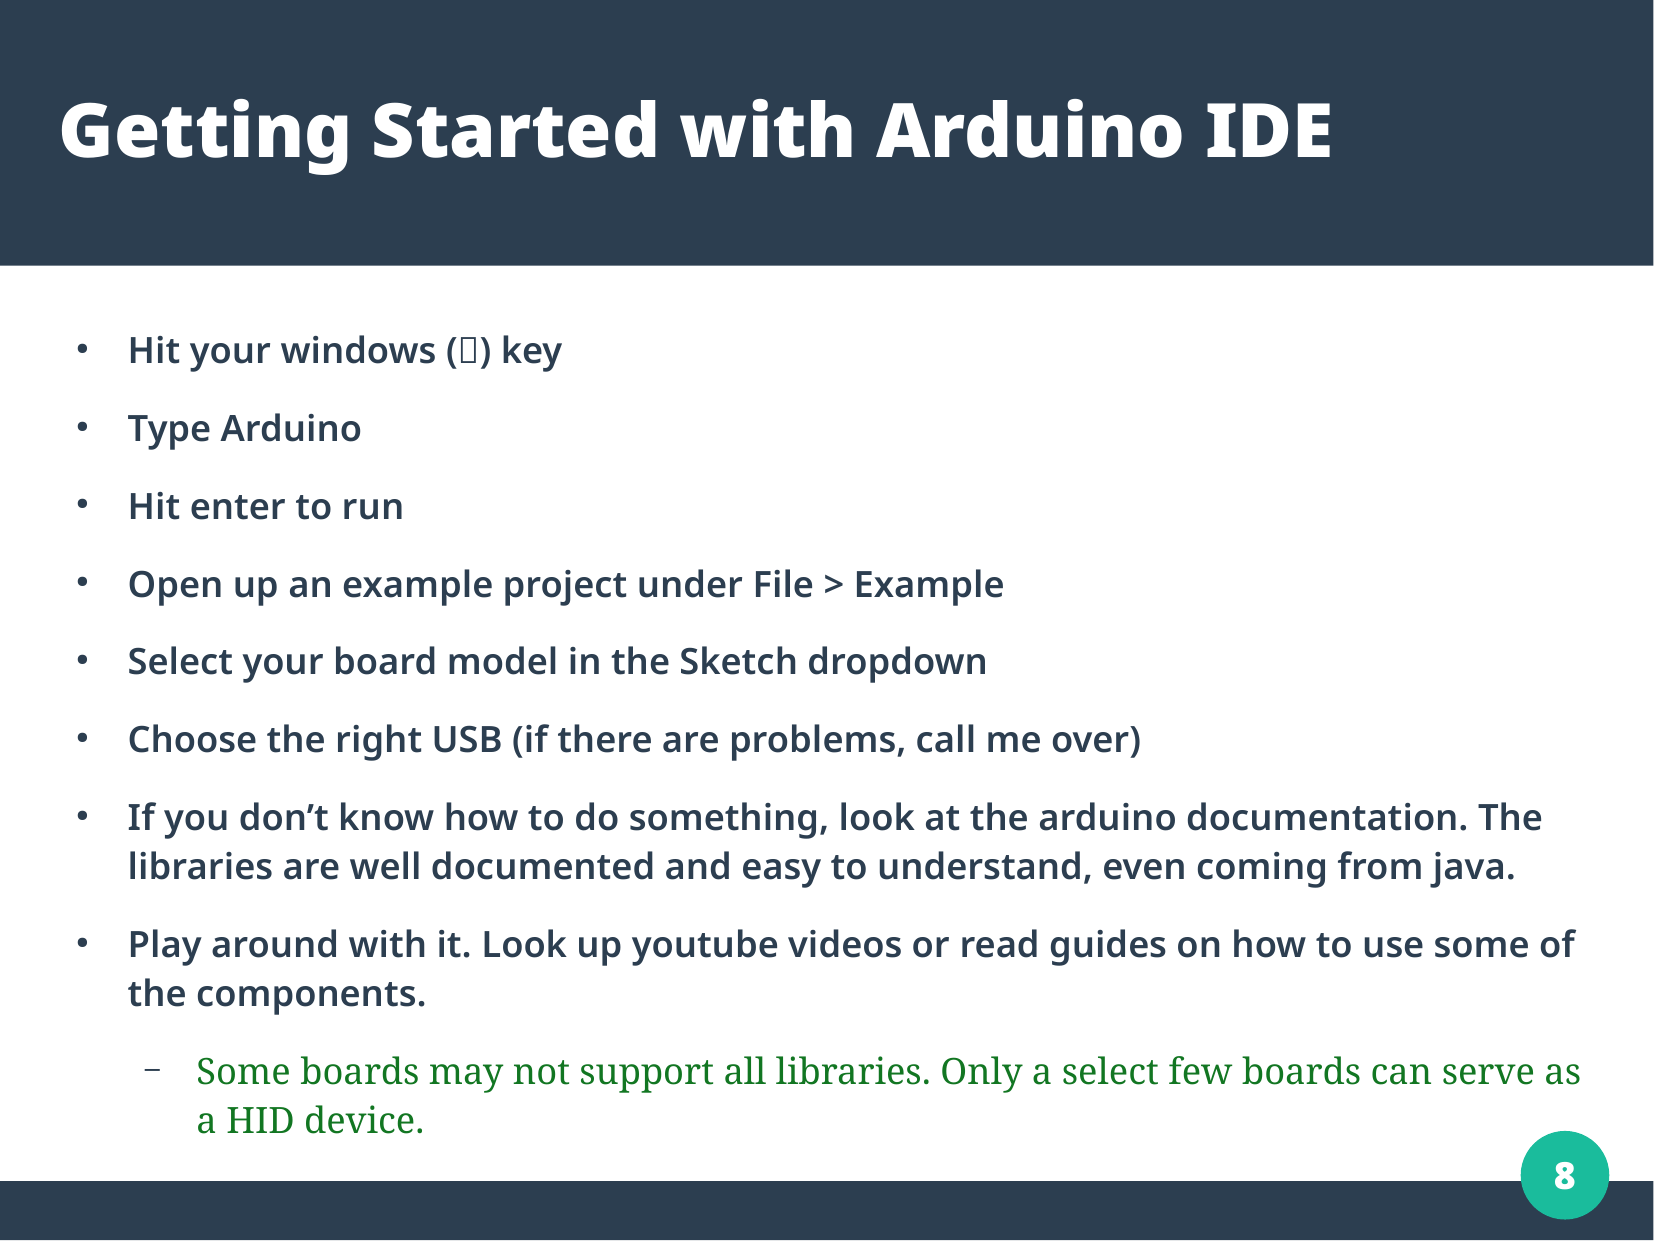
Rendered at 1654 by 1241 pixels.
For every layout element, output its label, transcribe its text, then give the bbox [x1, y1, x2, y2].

title Getting Started with Arduino IDE [59, 49, 1595, 207]
list Hit your windows () key Type Arduino Hit enter to run Open up an example project under File > Example Select your board model in the Sketch dropdown Choose the right USB (if there are problems, call me over) If you don’t know how to do something, look at the arduino documentation. The libraries are well documented and easy to understand, even coming from java. Play around with it. Look up youtube videos or read guides on how to use some of the components. Some boards may not support all libraries. Only a select few boards can serve as a HID device. [59, 324, 1595, 1152]
